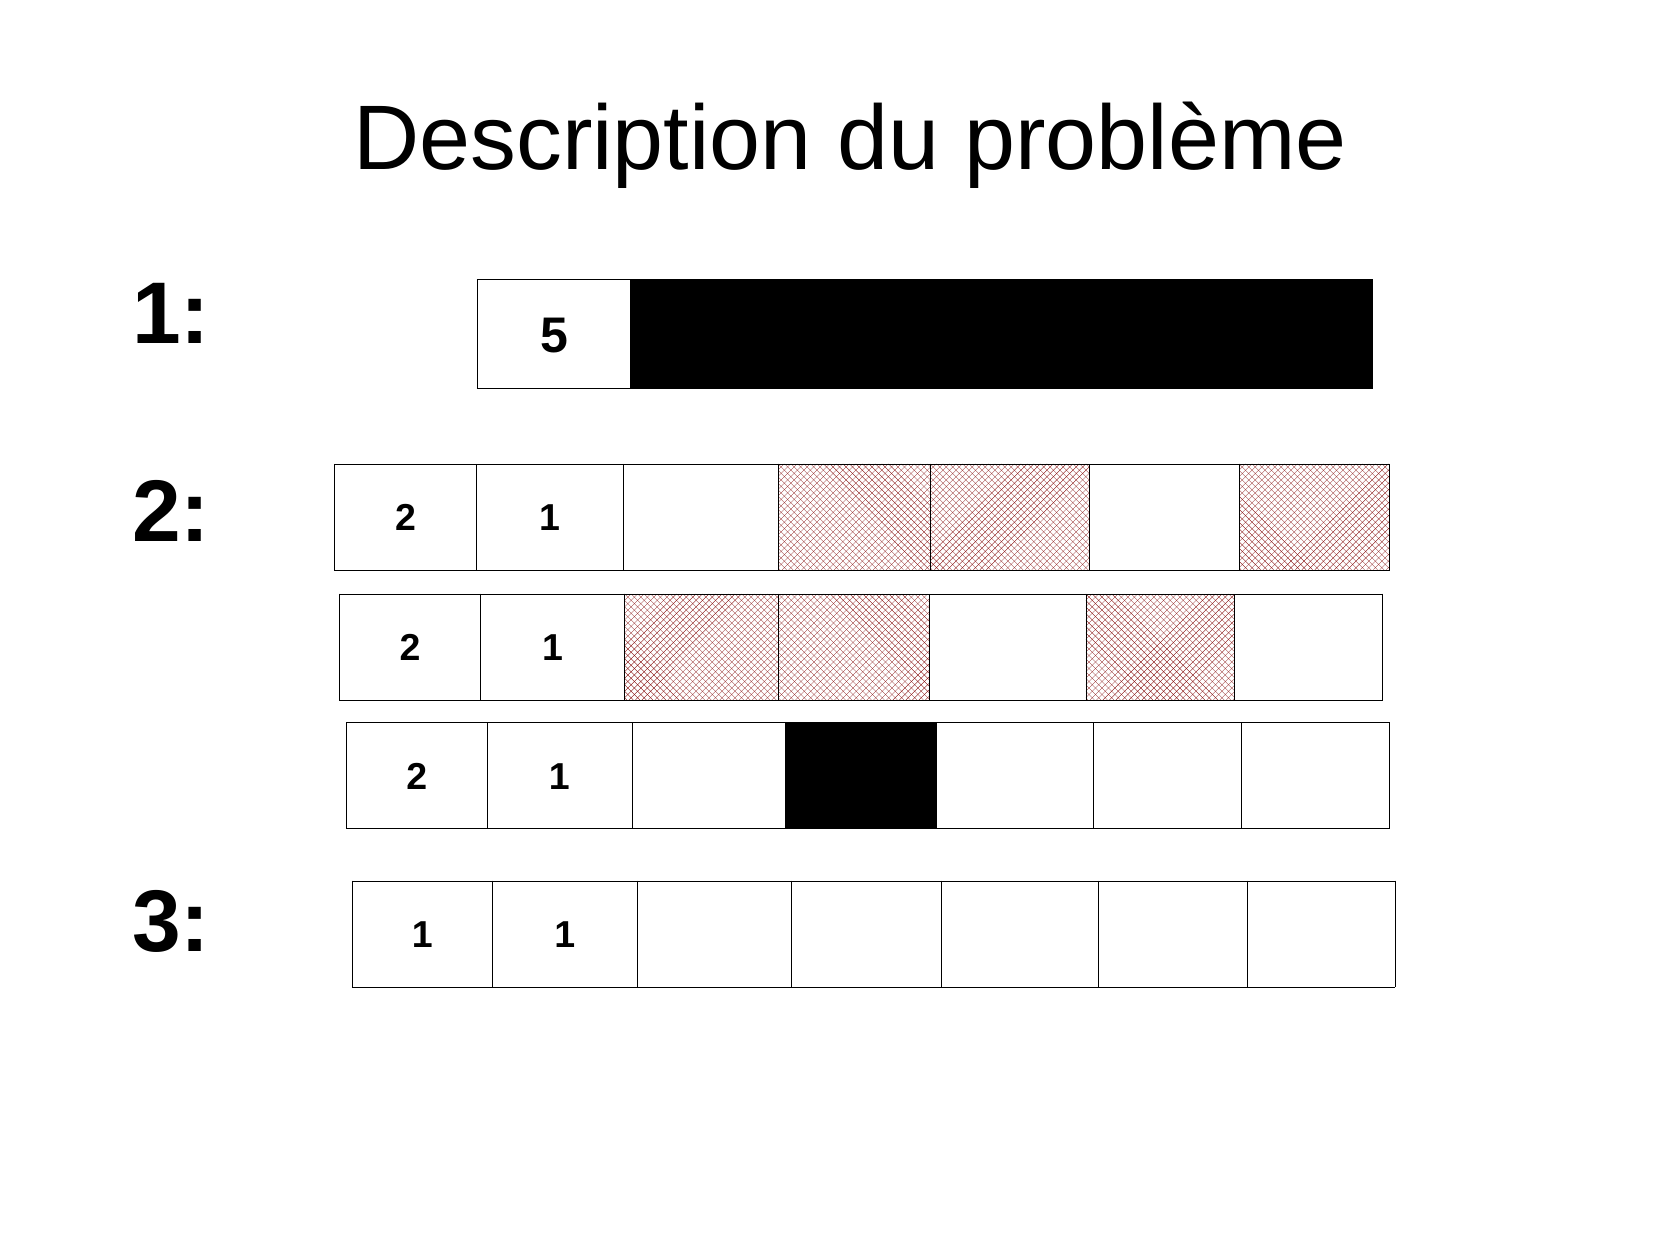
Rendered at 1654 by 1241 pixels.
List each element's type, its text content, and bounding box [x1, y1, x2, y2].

table_header [792, 882, 941, 987]
table_header [638, 882, 791, 987]
table_header [1099, 882, 1247, 987]
table_header [1248, 882, 1395, 987]
subtitle [106, 35, 1595, 995]
text_box 1: 2: 3: [23, 261, 319, 1241]
table_header [942, 882, 1098, 987]
table_header 1 [353, 882, 492, 987]
table_header 1 [493, 882, 637, 987]
